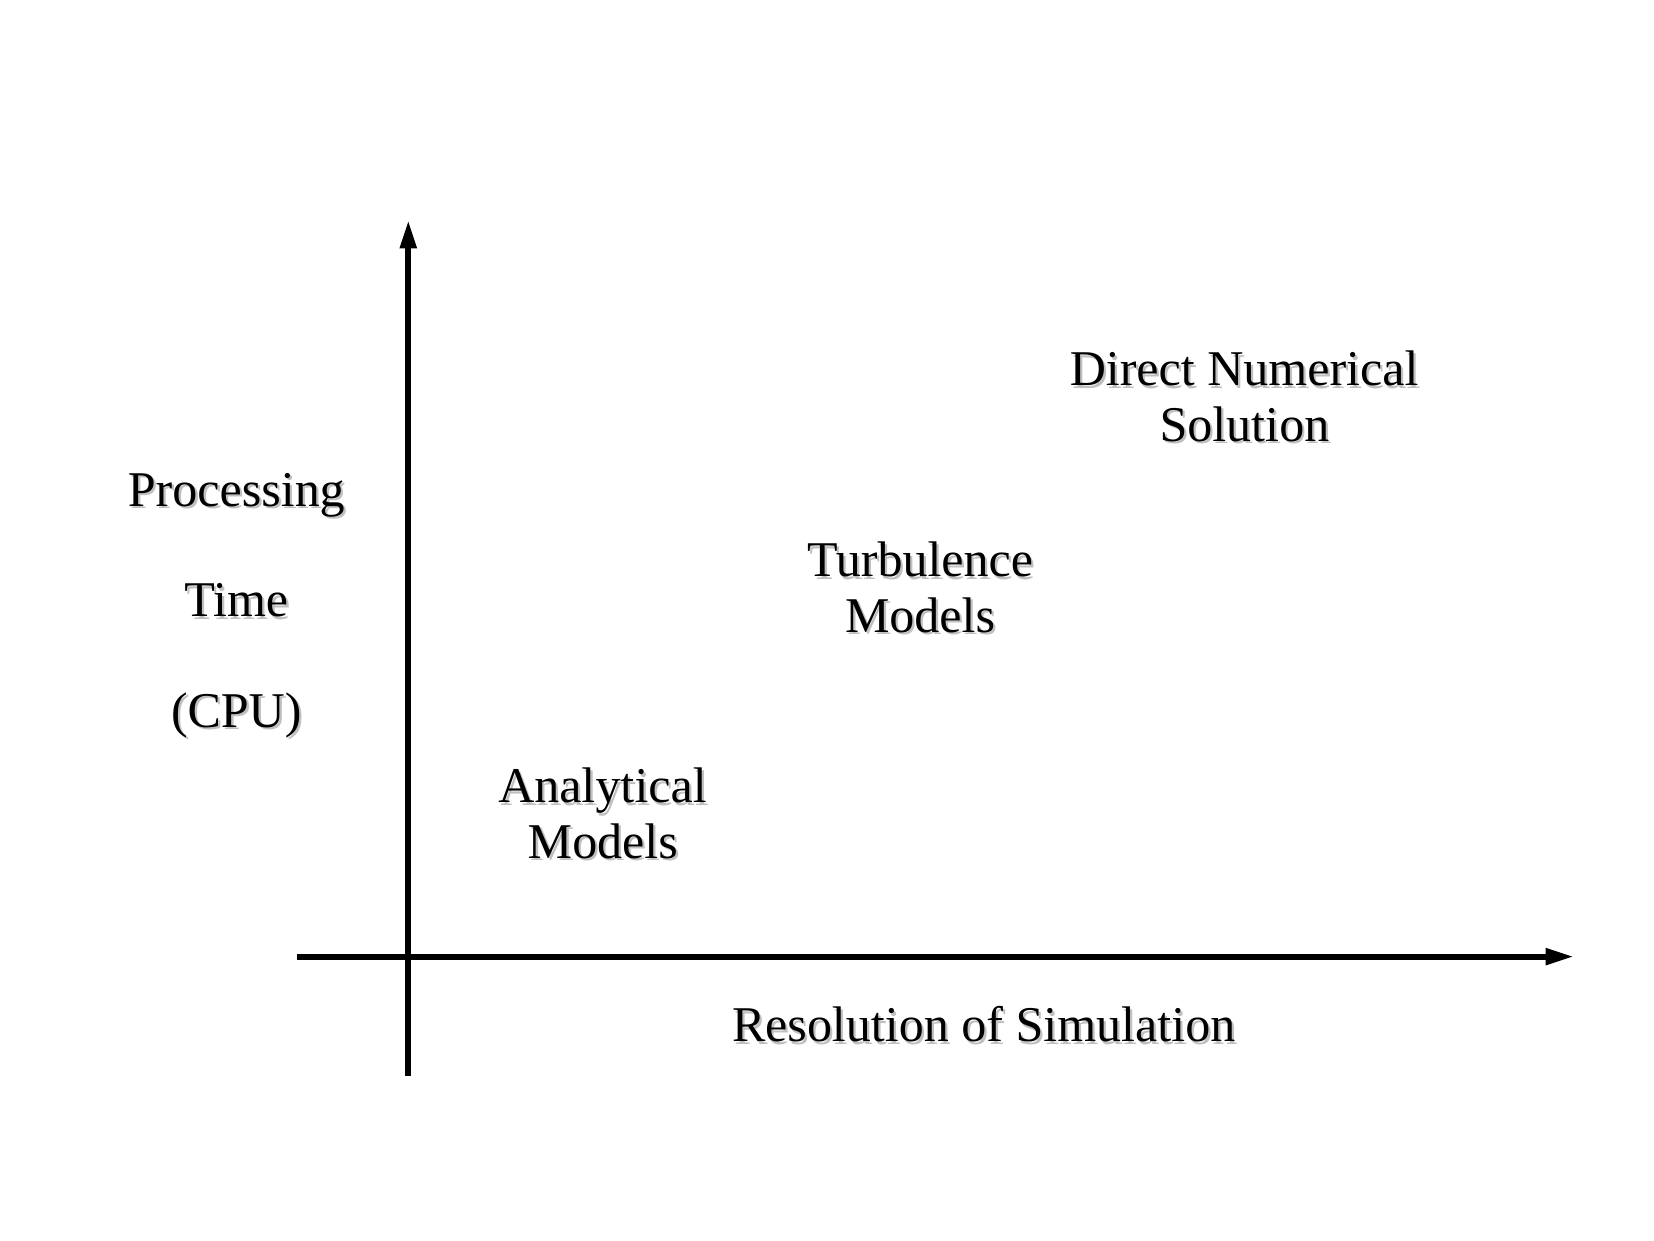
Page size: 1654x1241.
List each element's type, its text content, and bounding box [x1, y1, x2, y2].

text_box Direct Numerical Solution [1054, 333, 1522, 500]
text_box Analytical Models [483, 750, 778, 917]
text_box Resolution of Simulation [717, 990, 1375, 1083]
text_box Turbulence Models [792, 525, 1108, 692]
text_box Processing Time (CPU) [113, 454, 433, 841]
